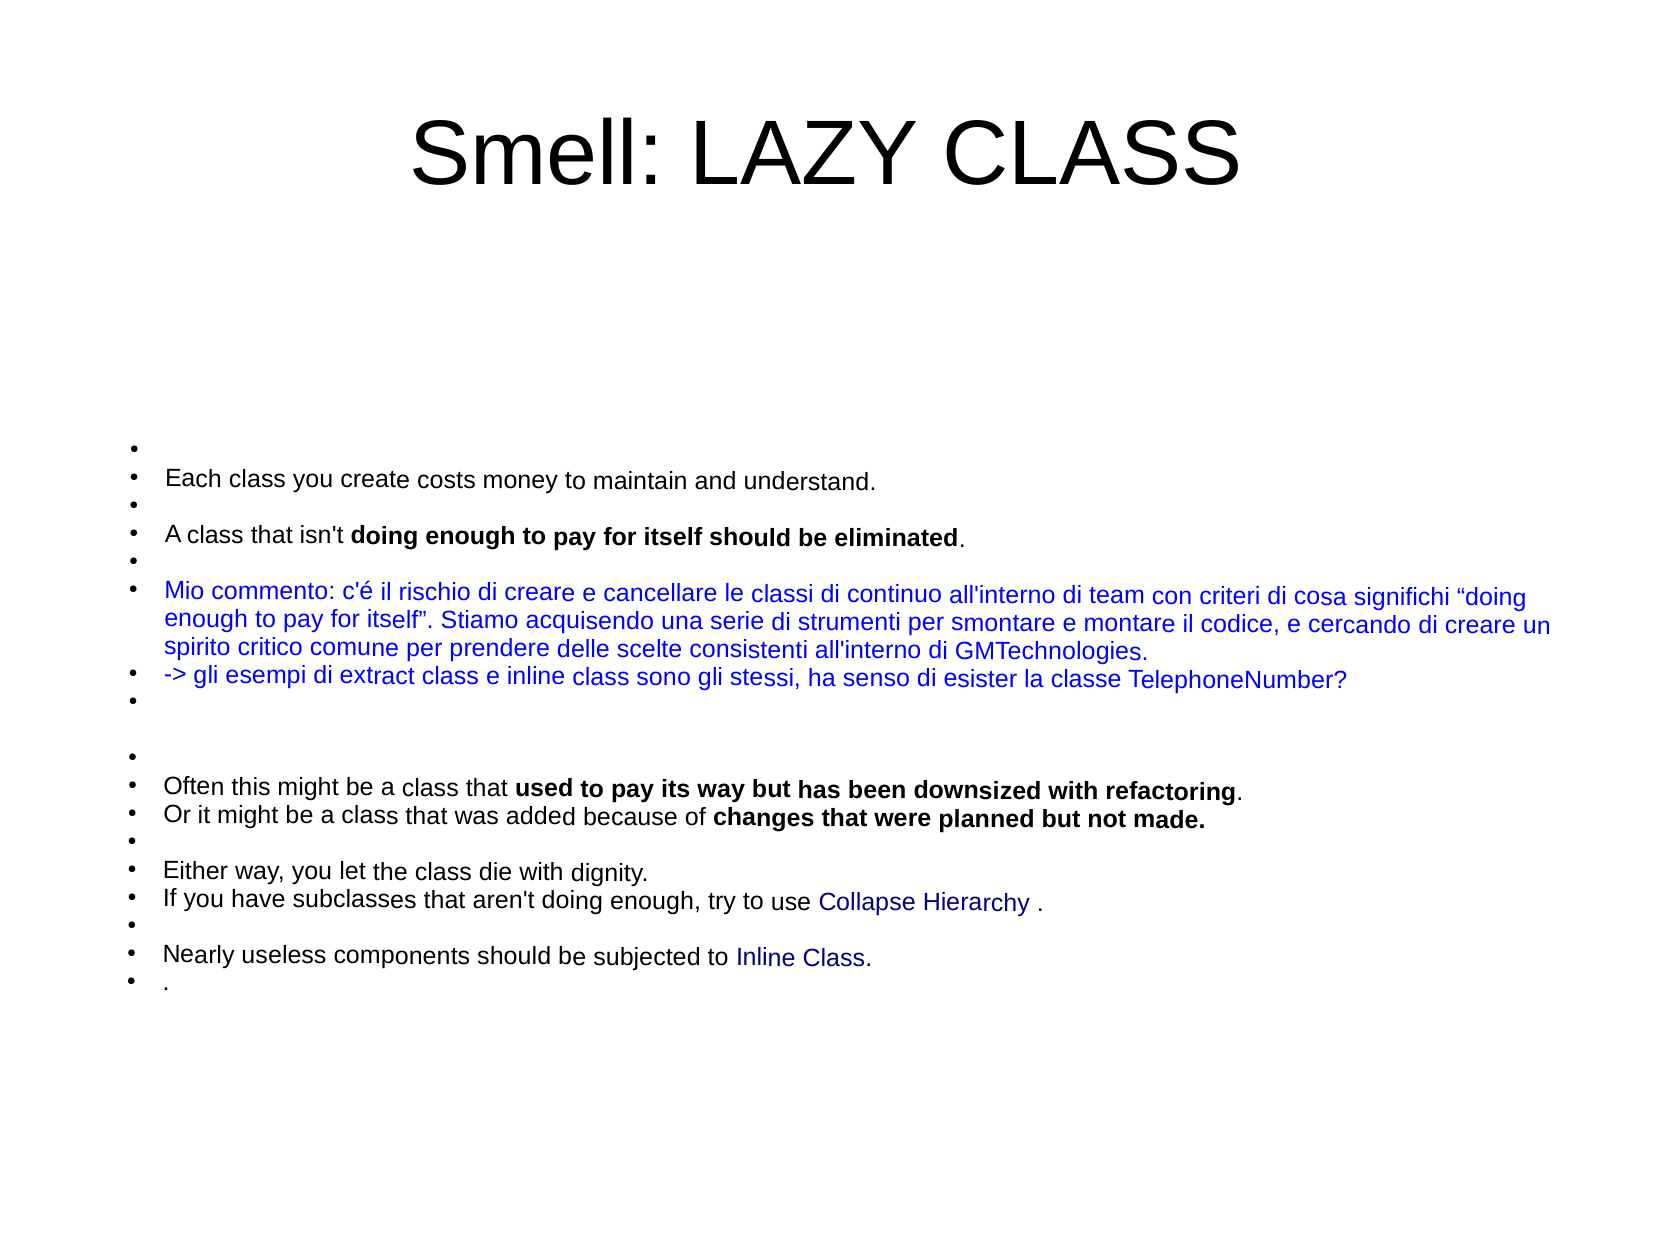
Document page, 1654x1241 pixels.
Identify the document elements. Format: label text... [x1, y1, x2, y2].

text_box Each class you create costs money to maintain and understand. A class that isn't doing enough to pay for itself should be eliminated. Mio commento: c'é il rischio di creare e cancellare le classi di continuo all'interno di team con criteri di cosa significhi “doing enough to pay for itself”. Stiamo acquisendo una serie di strumenti per smontare e montare il codice, e cercando di creare un spirito critico comune per prendere delle scelte consistenti all'interno di GMTechnologies. -> gli esempi di extract class e inline class sono gli stessi, ha senso di esister la classe TelephoneNumber? Often this might be a class that used to pay its way but has been downsized with refactoring. Or it might be a class that was added because of changes that were planned but not made. Either way, you let the class die with dignity. If you have subclasses that aren't doing enough, try to use Collapse Hierarchy . Nearly useless components should be subjected to Inline Class. . [90, 242, 1560, 1197]
title Smell: LAZY CLASS [82, 49, 1571, 257]
